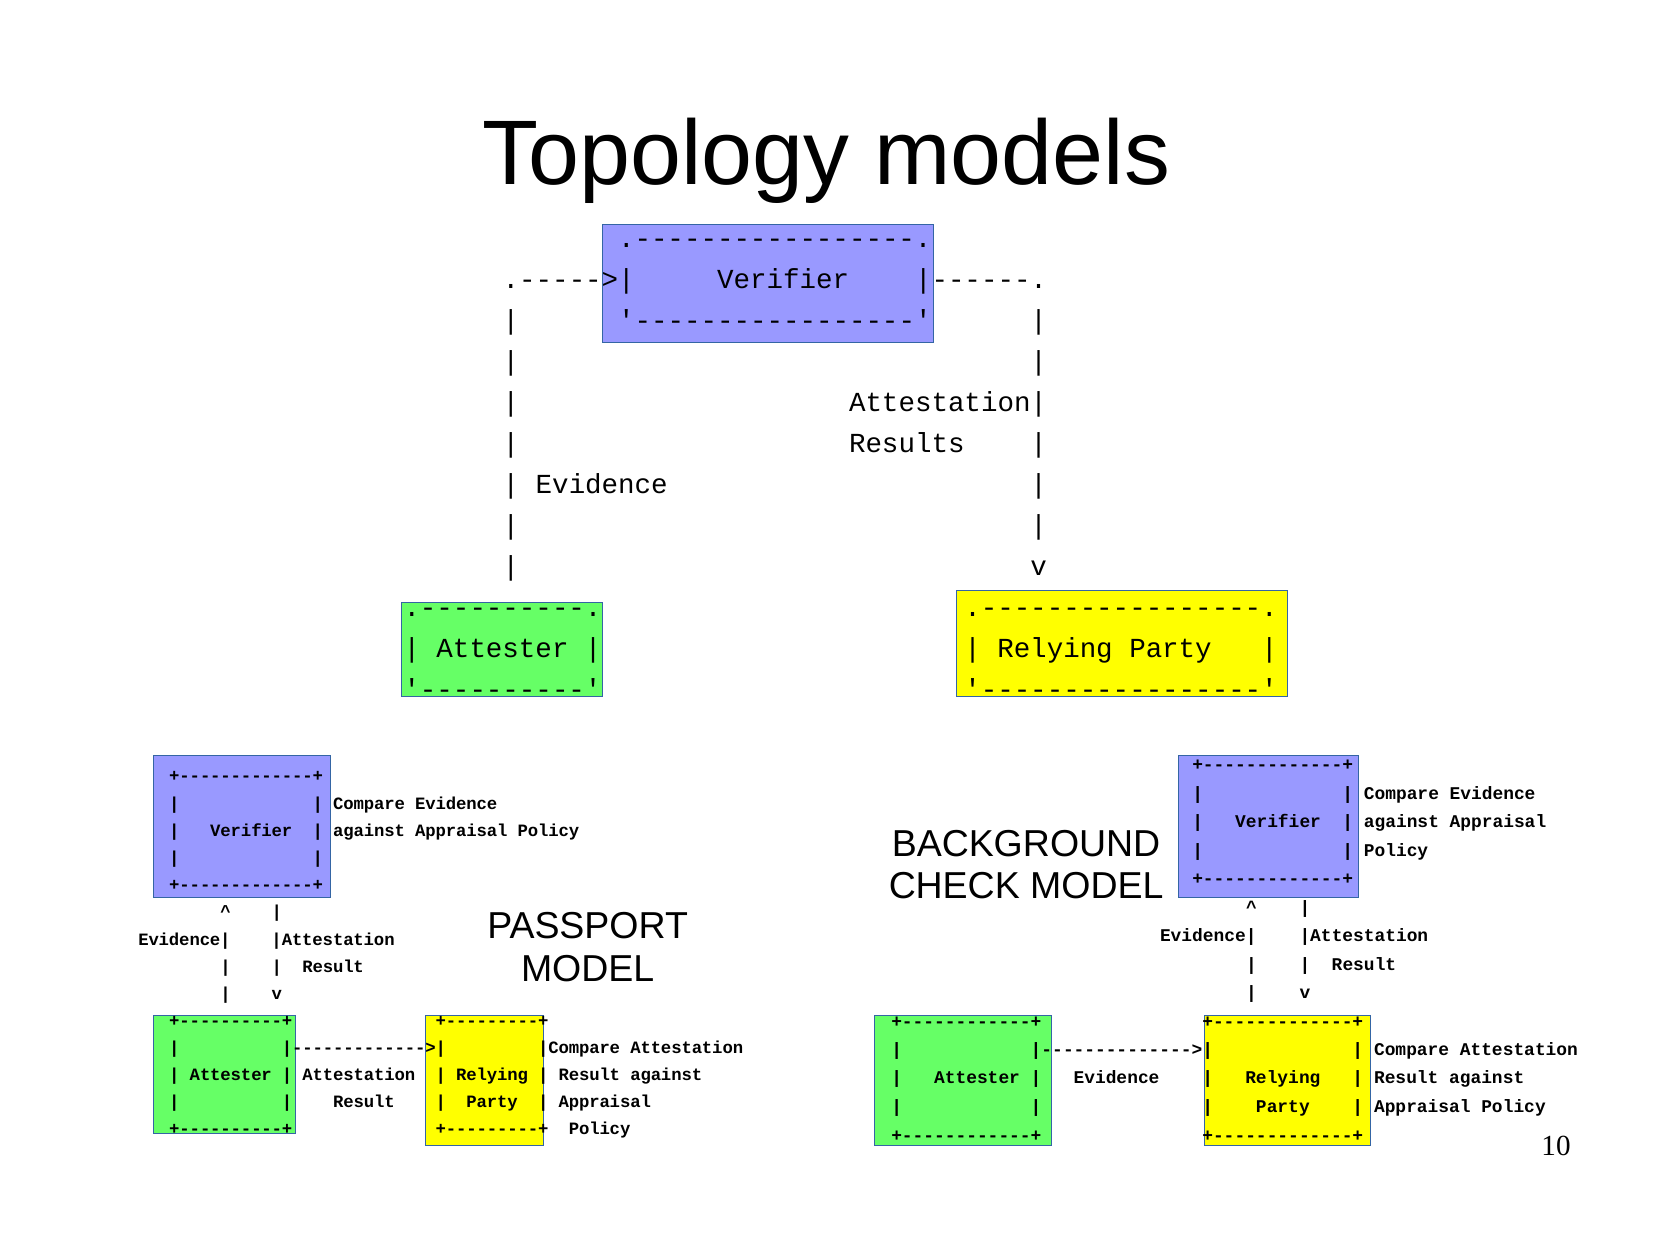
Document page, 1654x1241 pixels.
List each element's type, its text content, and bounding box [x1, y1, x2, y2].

list +-------------+ | | Compare Evidence | Verifier | against Appraisal Policy | | +-------------+ ^ | Evidence| |Attestation | | Result | v +----------+ +---------+ | |------------->| |Compare Attestation | Attester | Attestation | Relying | Result against | | Result | Party | Appraisal +----------+ +---------+ Policy [76, 767, 768, 1170]
list +-------------+ | | Compare Evidence | Verifier | against Appraisal | | Policy +-------------+ ^ | Evidence| |Attestation | | Result | v +------------+ +-------------+ | |-------------->| | Compare Attestation | Attester | Evidence | Relying | Result against | | | Party | Appraisal Policy +------------+ +-------------+ [826, 755, 1607, 1170]
title Topology models [82, 49, 1571, 257]
text_box BACKGROUND CHECK MODEL [874, 814, 1179, 914]
list .-----------------. .----->| Verifier |------. | '-----------------' | | | | Attestation| | Results | | Evidence | | | | v .----------. .-----------------. | Attester | | Relying Party | '----------' '-----------------' [271, 224, 1288, 733]
text_box PASSPORT MODEL [472, 897, 704, 997]
text_box [153, 755, 331, 767]
